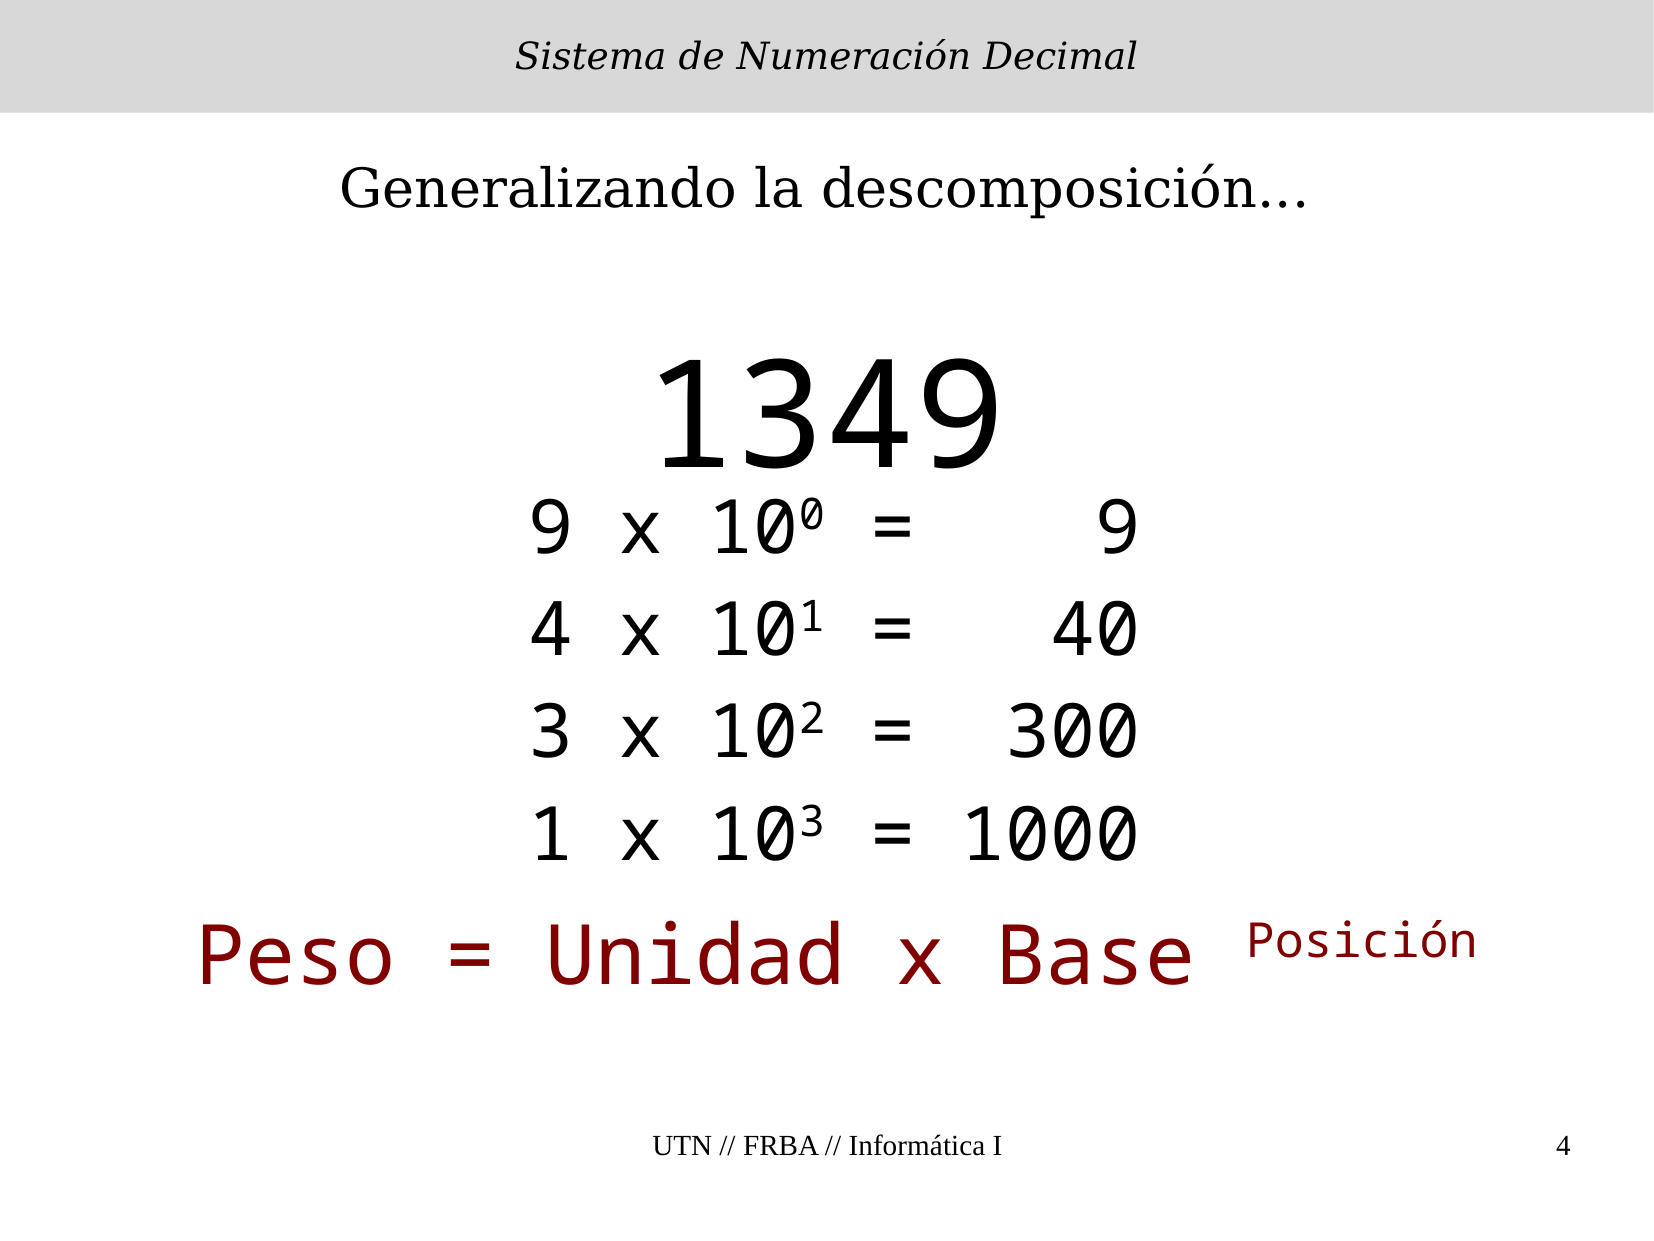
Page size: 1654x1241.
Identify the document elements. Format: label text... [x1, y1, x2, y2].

text_box 9 x 100 = 9 4 x 101 = 40 3 x 102 = 300 1 x 103 = 1000 [479, 465, 1155, 812]
text_box Sistema de Numeración Decimal [0, 0, 1654, 113]
text_box Generalizando la descomposición... [37, 150, 1613, 228]
text_box 1349 [562, 300, 1088, 465]
text_box Peso = Unidad x Base Posición [18, 888, 1635, 995]
